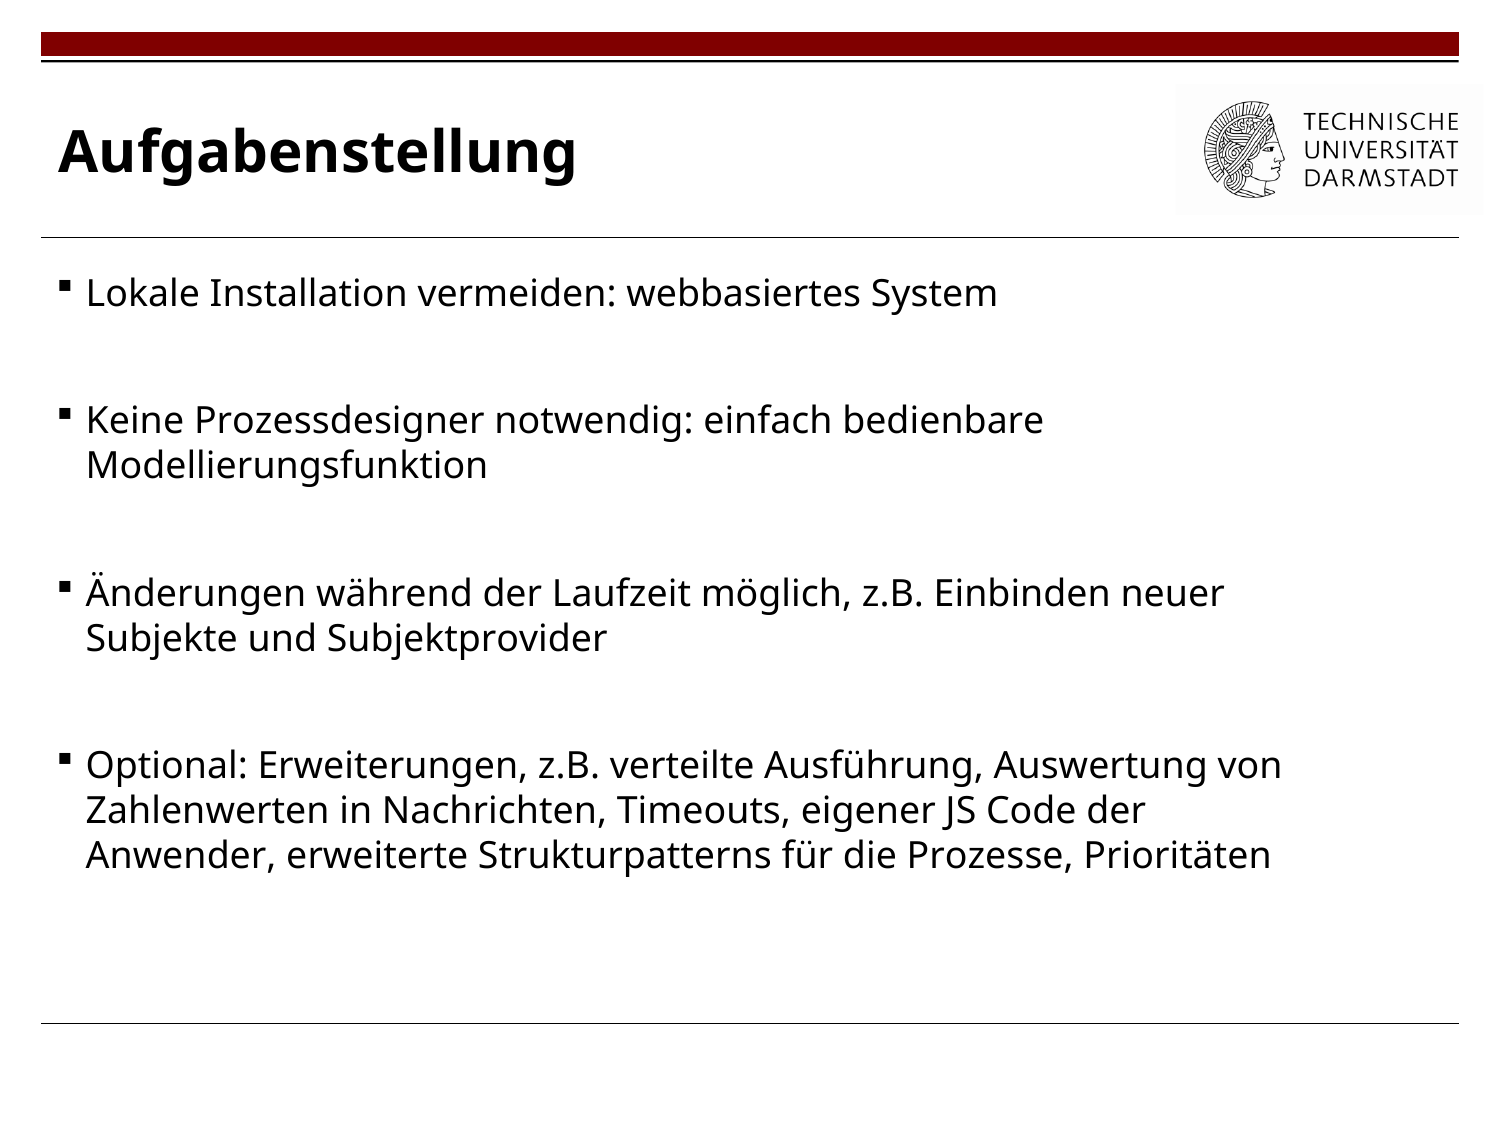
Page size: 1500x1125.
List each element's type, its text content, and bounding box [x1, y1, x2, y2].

picture [1187, 84, 1484, 215]
list Lokale Installation vermeiden: webbasiertes System Keine Prozessdesigner notwendig: einfach bedienbare Modellierungsfunktion Änderungen während der Laufzeit möglich, z.B. Einbinden neuer Subjekte und Subjektprovider Optional: Erweiterungen, z.B. verteilte Ausführung, Auswertung von Zahlenwerten in Nachrichten, Timeouts, eigener JS Code der Anwender, erweiterte Strukturpatterns für die Prozesse, Prioritäten [41, 261, 1329, 1057]
title Aufgabenstellung [58, 80, 1187, 218]
